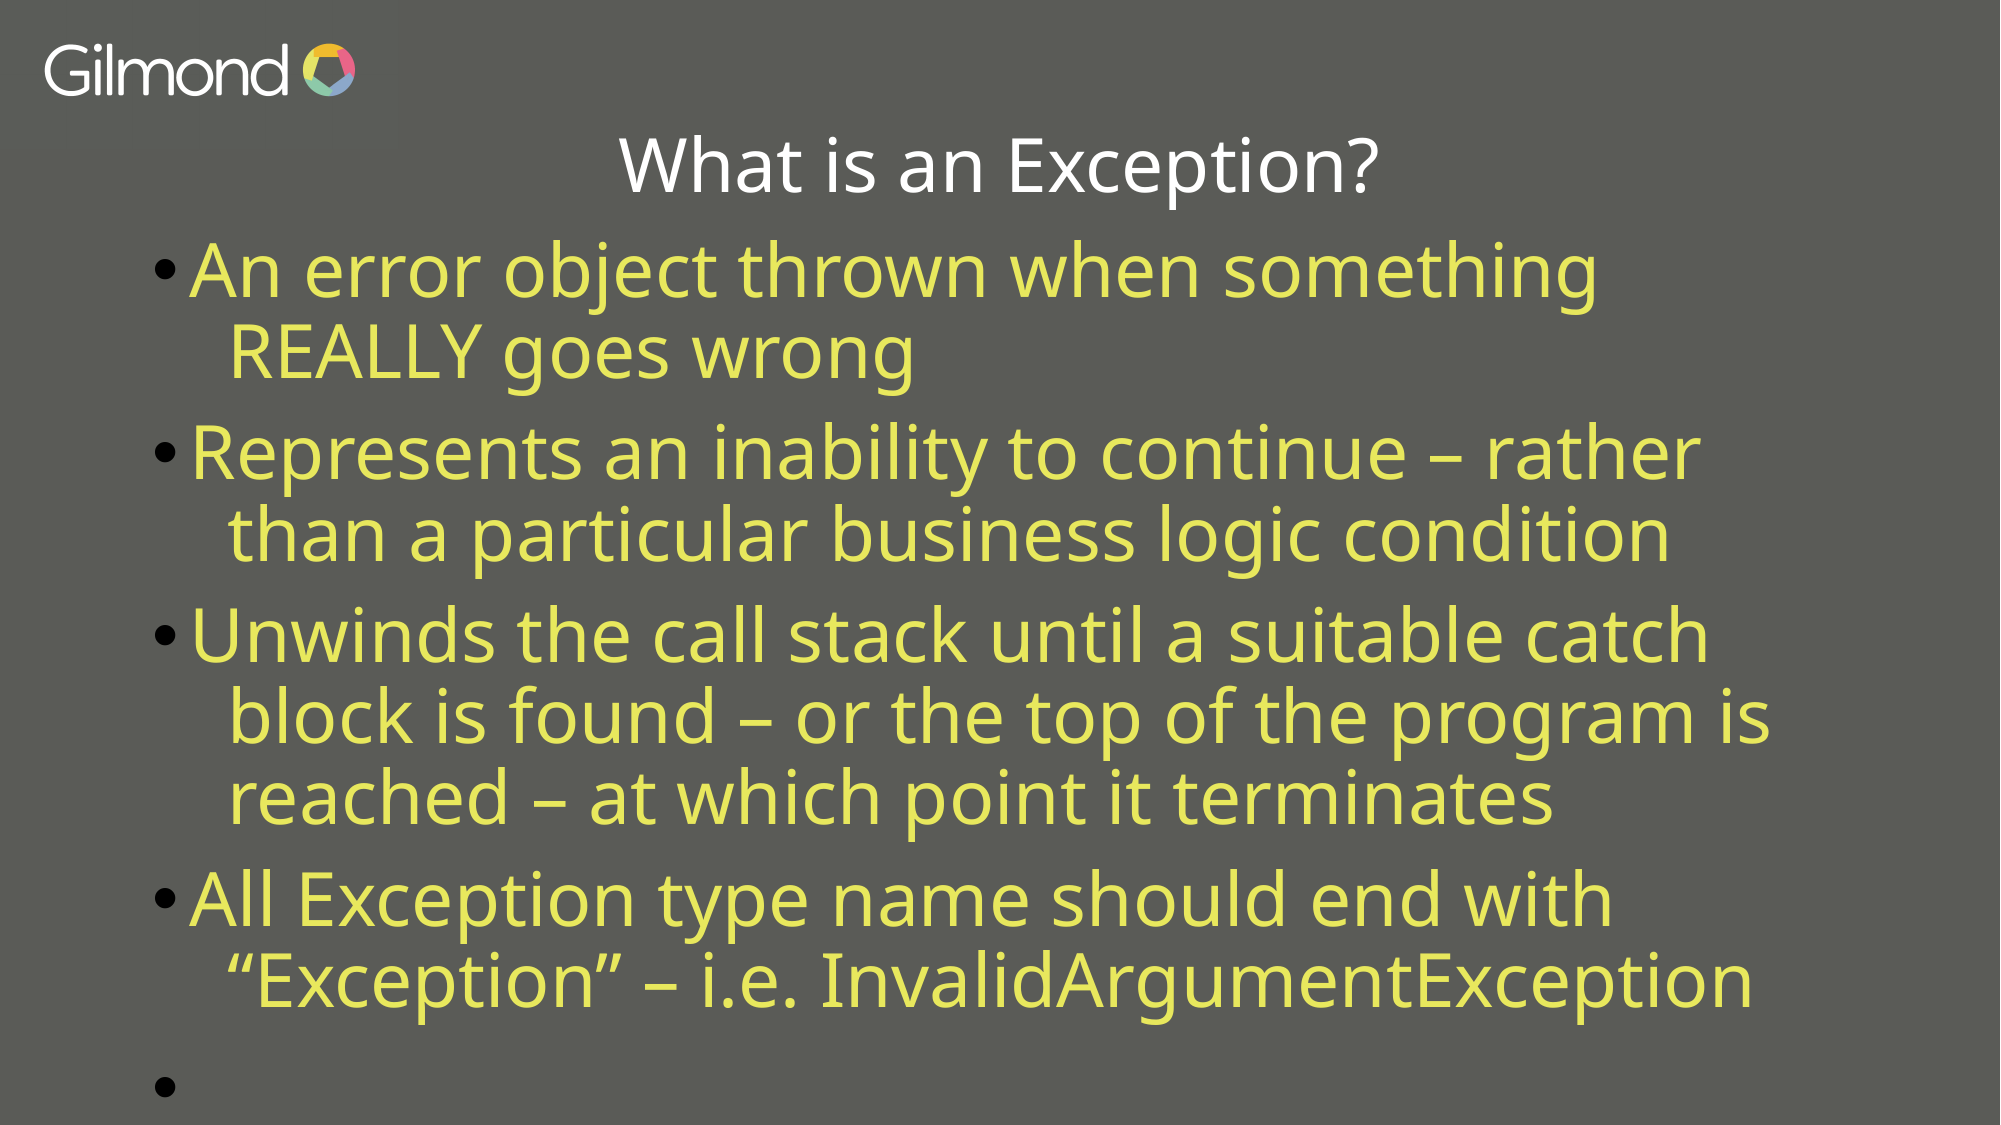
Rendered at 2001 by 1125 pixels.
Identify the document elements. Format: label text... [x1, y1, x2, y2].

title What is an Exception? [137, 59, 1863, 224]
list An error object thrown when something REALLY goes wrong Represents an inability to continue – rather than a particular business logic condition Unwinds the call stack until a suitable catch block is found – or the top of the program is reached – at which point it terminates All Exception type name should end with “Exception” – i.e. InvalidArgumentException [137, 224, 1863, 1053]
picture [0, 0, 399, 149]
